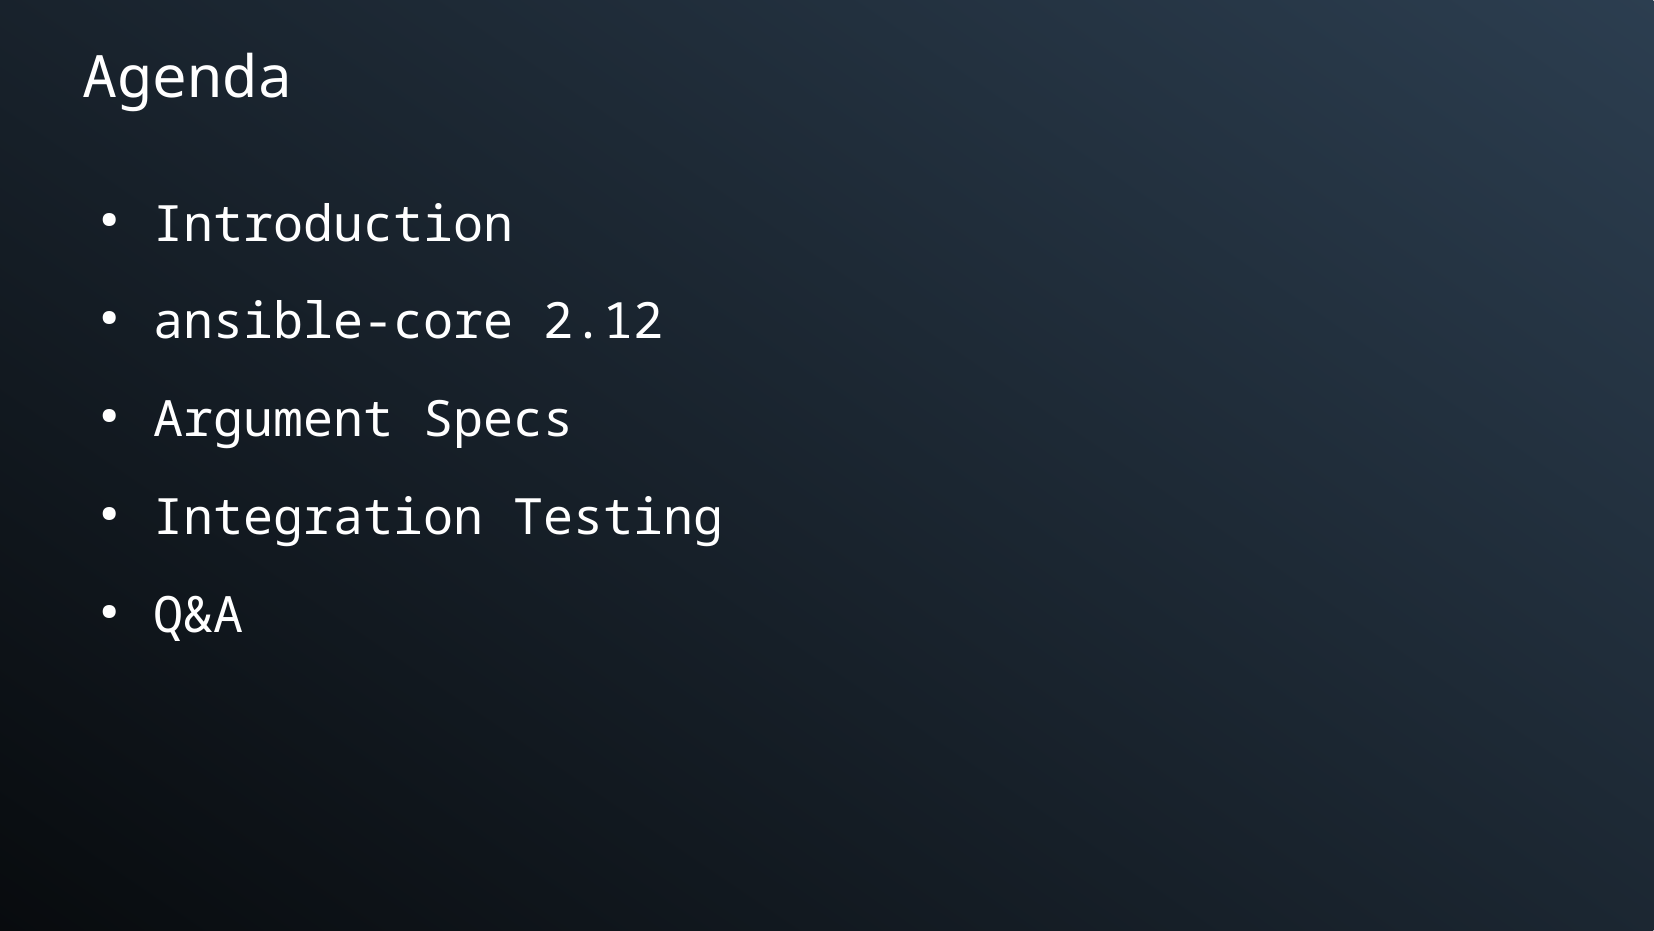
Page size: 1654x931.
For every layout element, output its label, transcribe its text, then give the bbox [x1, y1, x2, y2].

list Introduction ansible-core 2.12 Argument Specs Integration Testing Q&A [82, 187, 1571, 826]
title Agenda [82, 37, 1388, 113]
